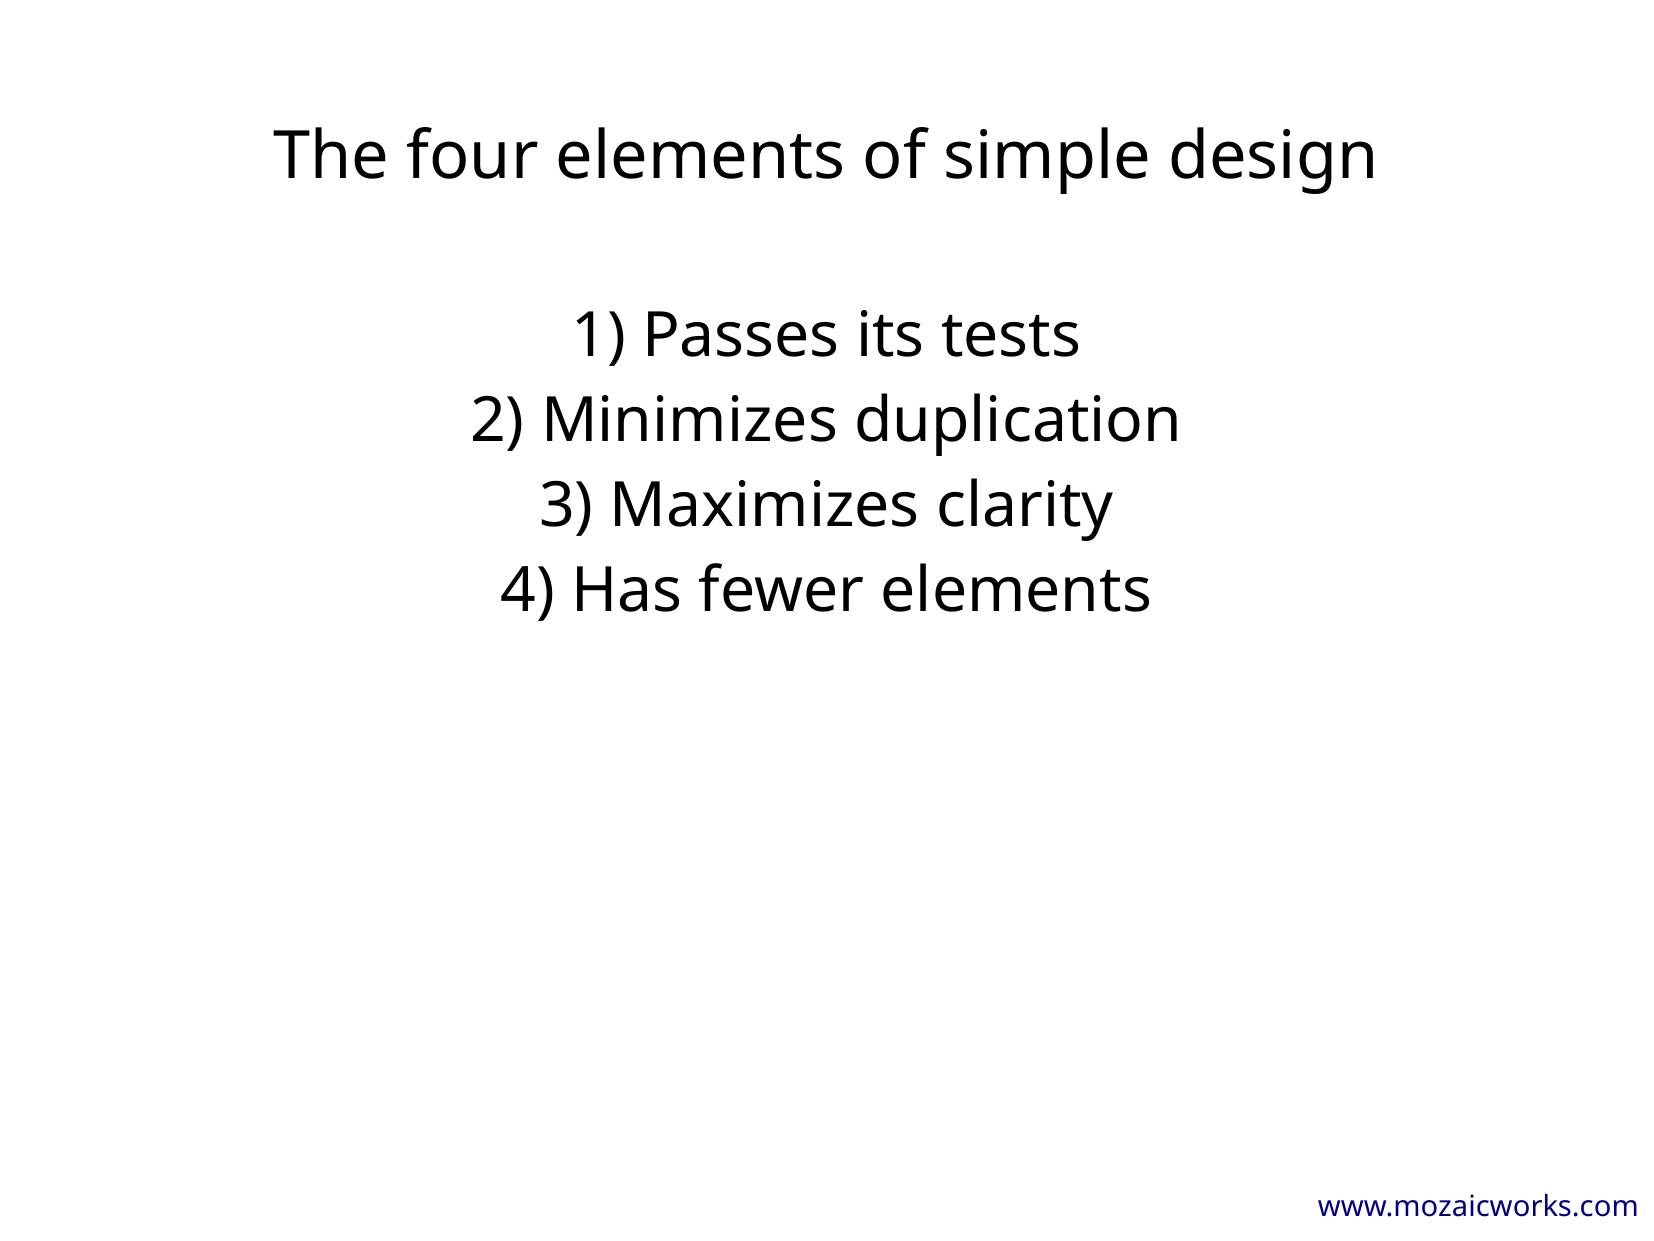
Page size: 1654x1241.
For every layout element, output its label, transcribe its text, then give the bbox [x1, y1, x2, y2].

subtitle Passes its tests Minimizes duplication Maximizes clarity Has fewer elements [82, 290, 1571, 1109]
text_box www.mozaicworks.com [0, 1178, 1654, 1241]
title The four elements of simple design [82, 49, 1571, 257]
